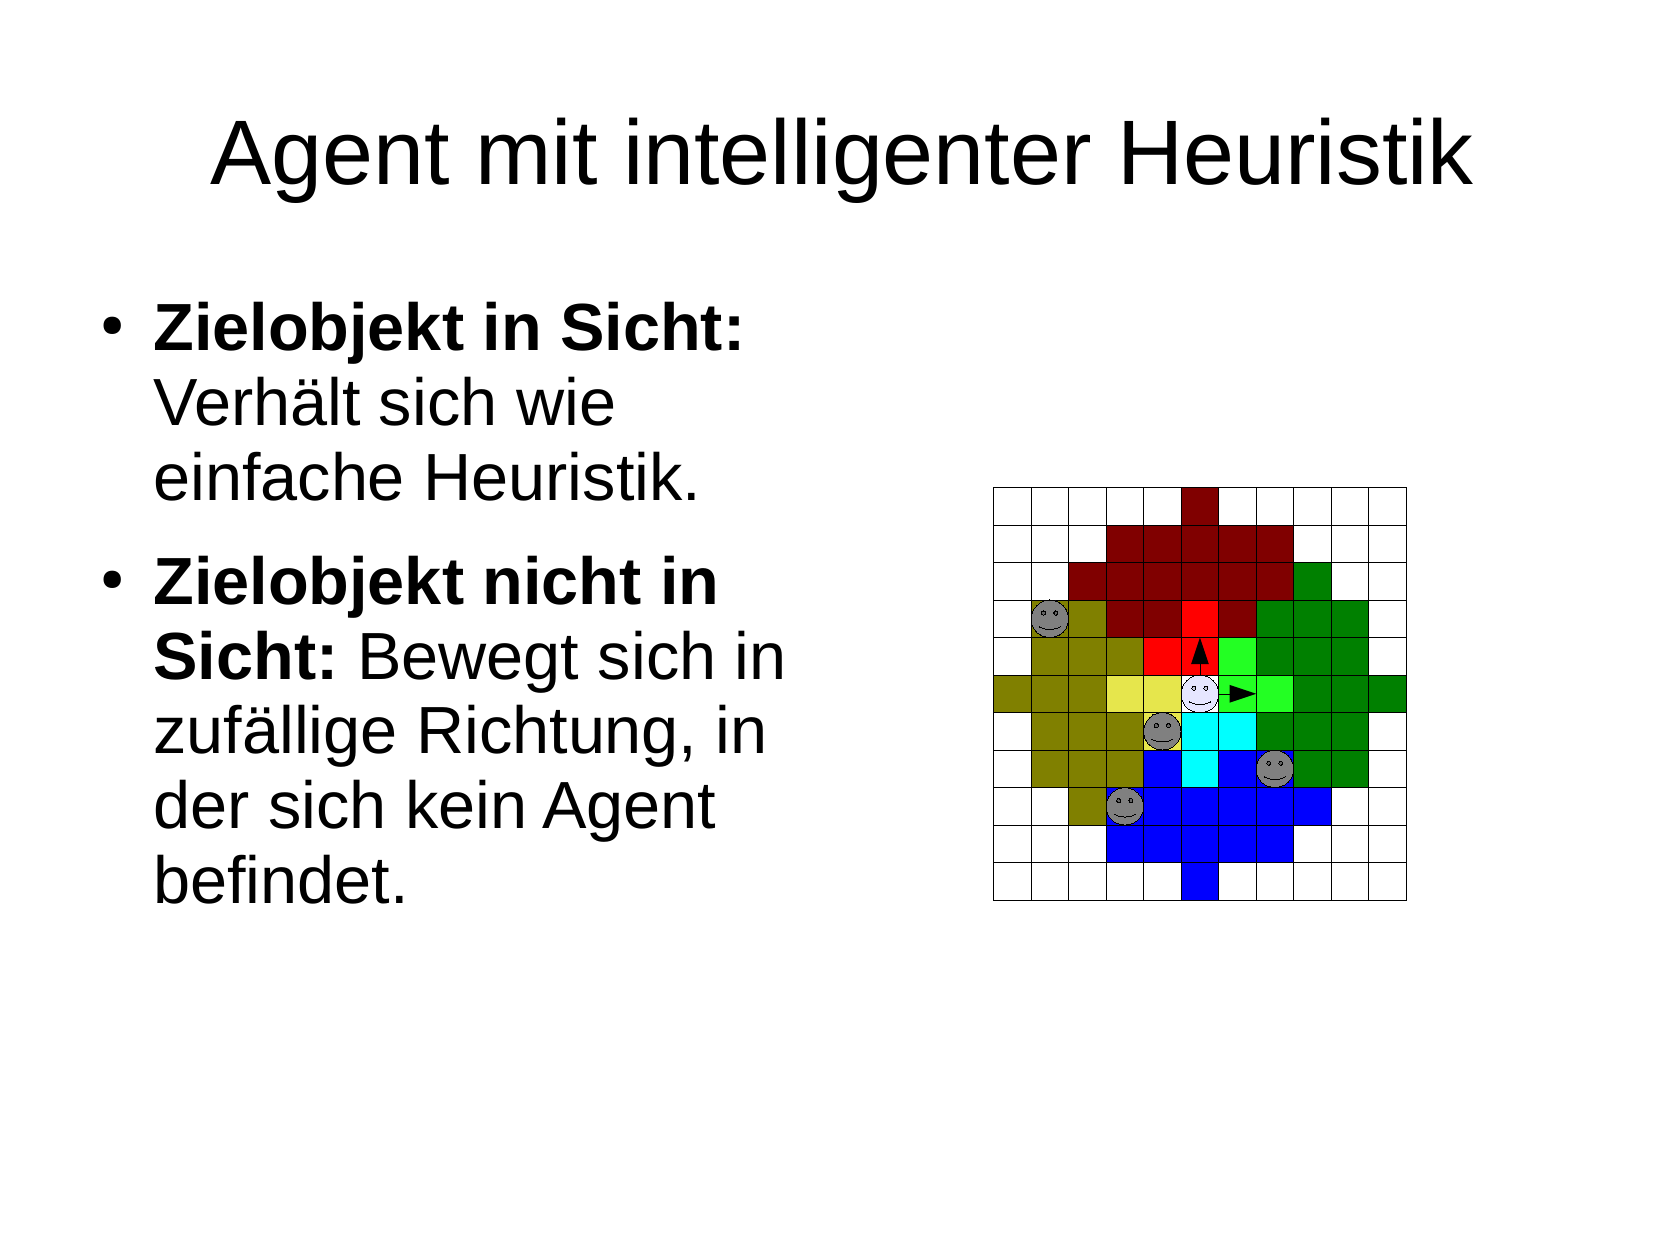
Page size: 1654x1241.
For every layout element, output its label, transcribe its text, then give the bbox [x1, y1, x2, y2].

title Agent mit intelligenter Heuristik [82, 56, 1571, 250]
text_box [993, 487, 1407, 901]
list Zielobjekt in Sicht: Verhält sich wie einfache Heuristik. Zielobjekt nicht in Sicht: Bewegt sich in zufällige Richtung, in der sich kein Agent befindet. [82, 290, 809, 1094]
